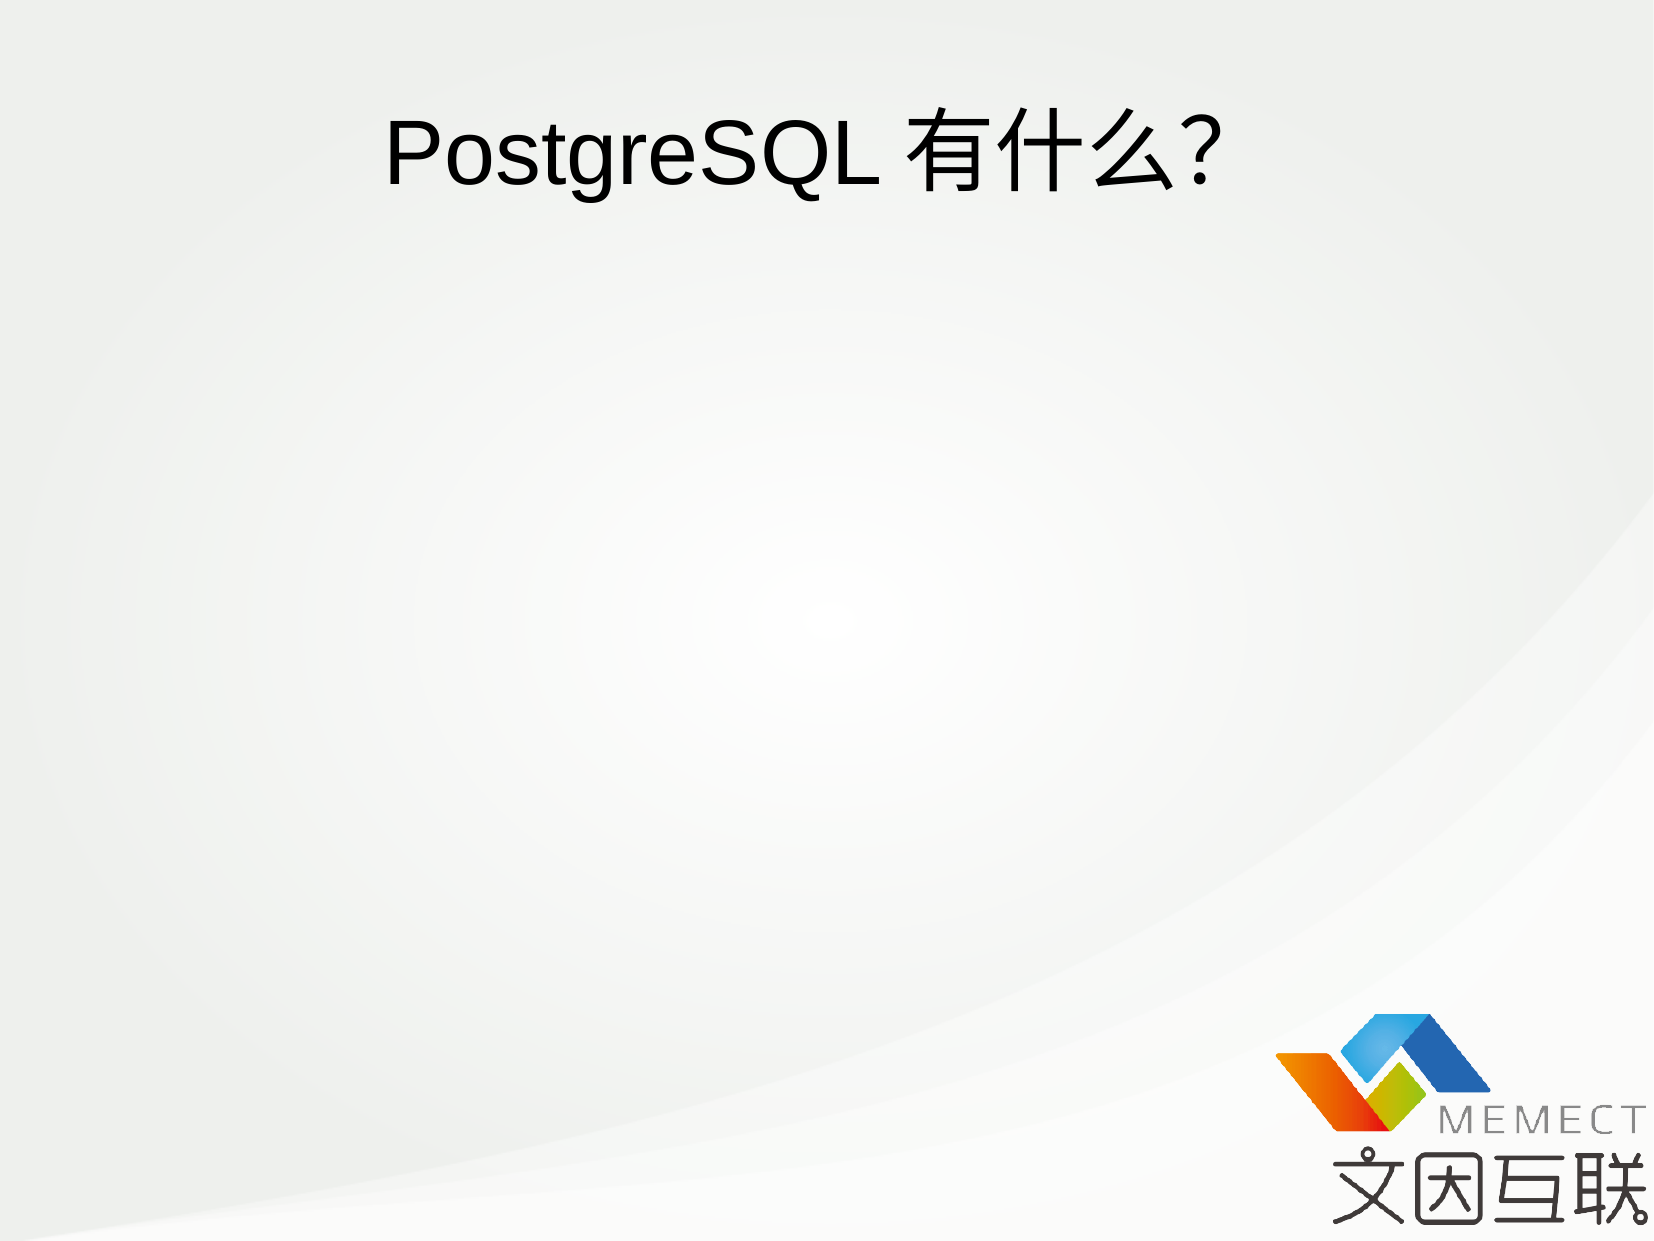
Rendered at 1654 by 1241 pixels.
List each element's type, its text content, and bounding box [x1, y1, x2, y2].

title PostgreSQL有什么？ [82, 49, 1571, 257]
picture [0, 0, 1654, 1241]
